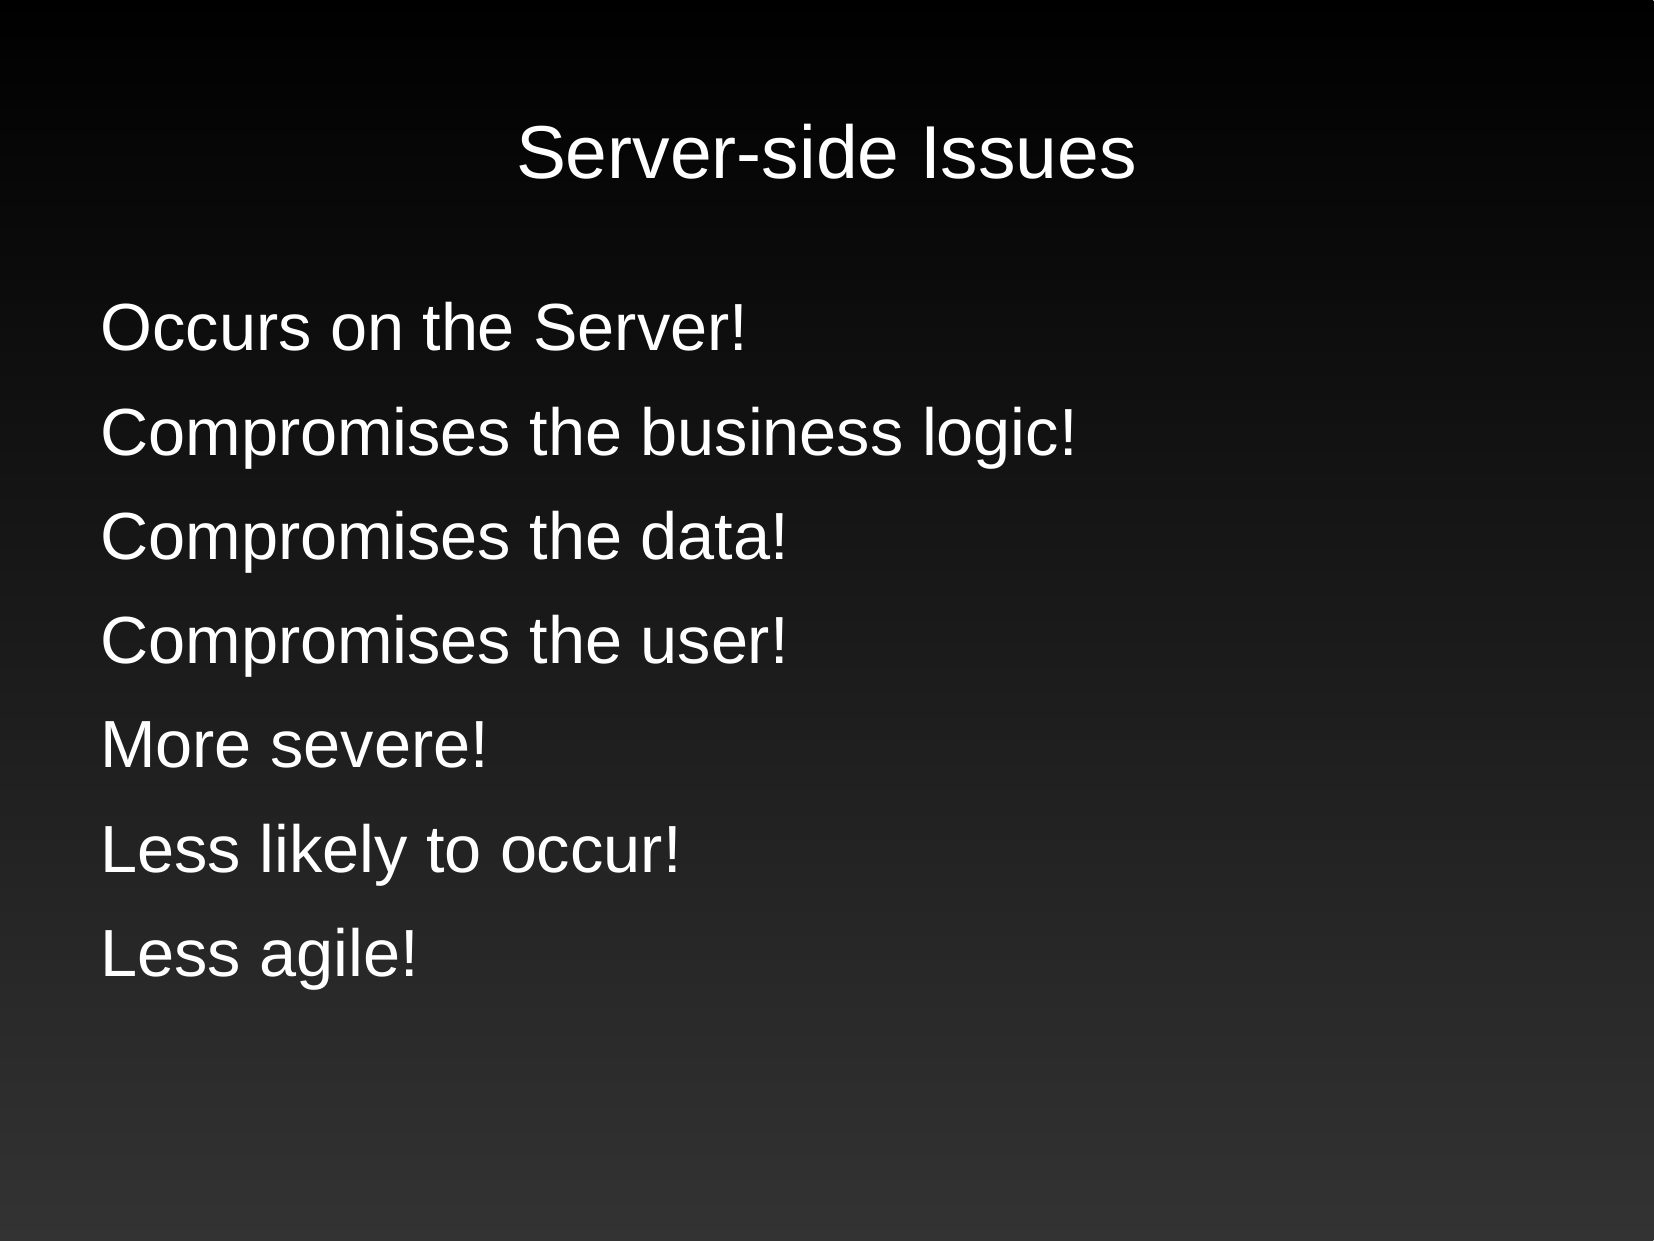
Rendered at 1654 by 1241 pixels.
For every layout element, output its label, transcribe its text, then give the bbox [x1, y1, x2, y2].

title Server-side Issues [82, 49, 1571, 257]
list Occurs on the Server! Compromises the business logic! Compromises the data! Compromises the user! More severe! Less likely to occur! Less agile! [82, 290, 1571, 1109]
